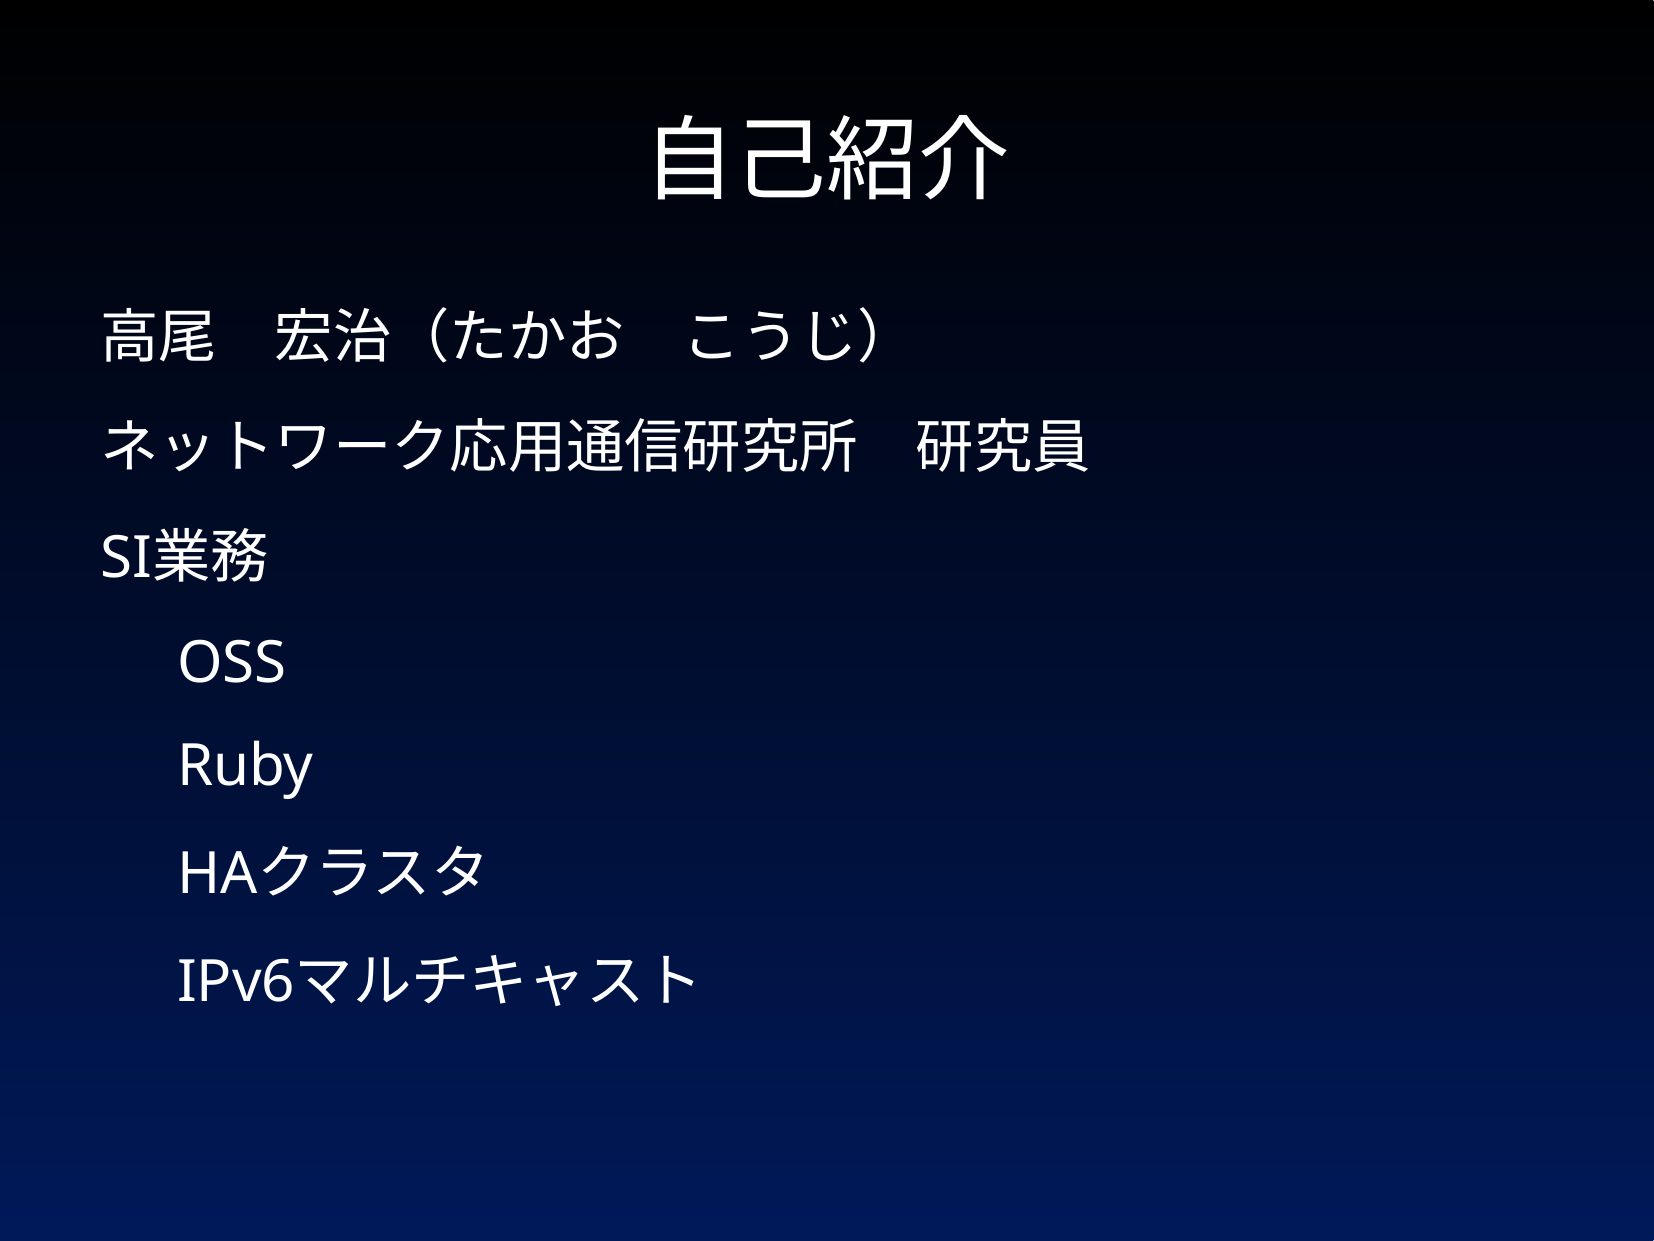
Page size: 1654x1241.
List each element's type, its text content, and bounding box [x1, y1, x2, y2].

list 高尾 宏治（たかお こうじ） ネットワーク応用通信研究所 研究員 SI業務 OSS Ruby HAクラスタ IPv6マルチキャスト [82, 290, 1571, 1094]
title 自己紹介 [82, 49, 1571, 257]
